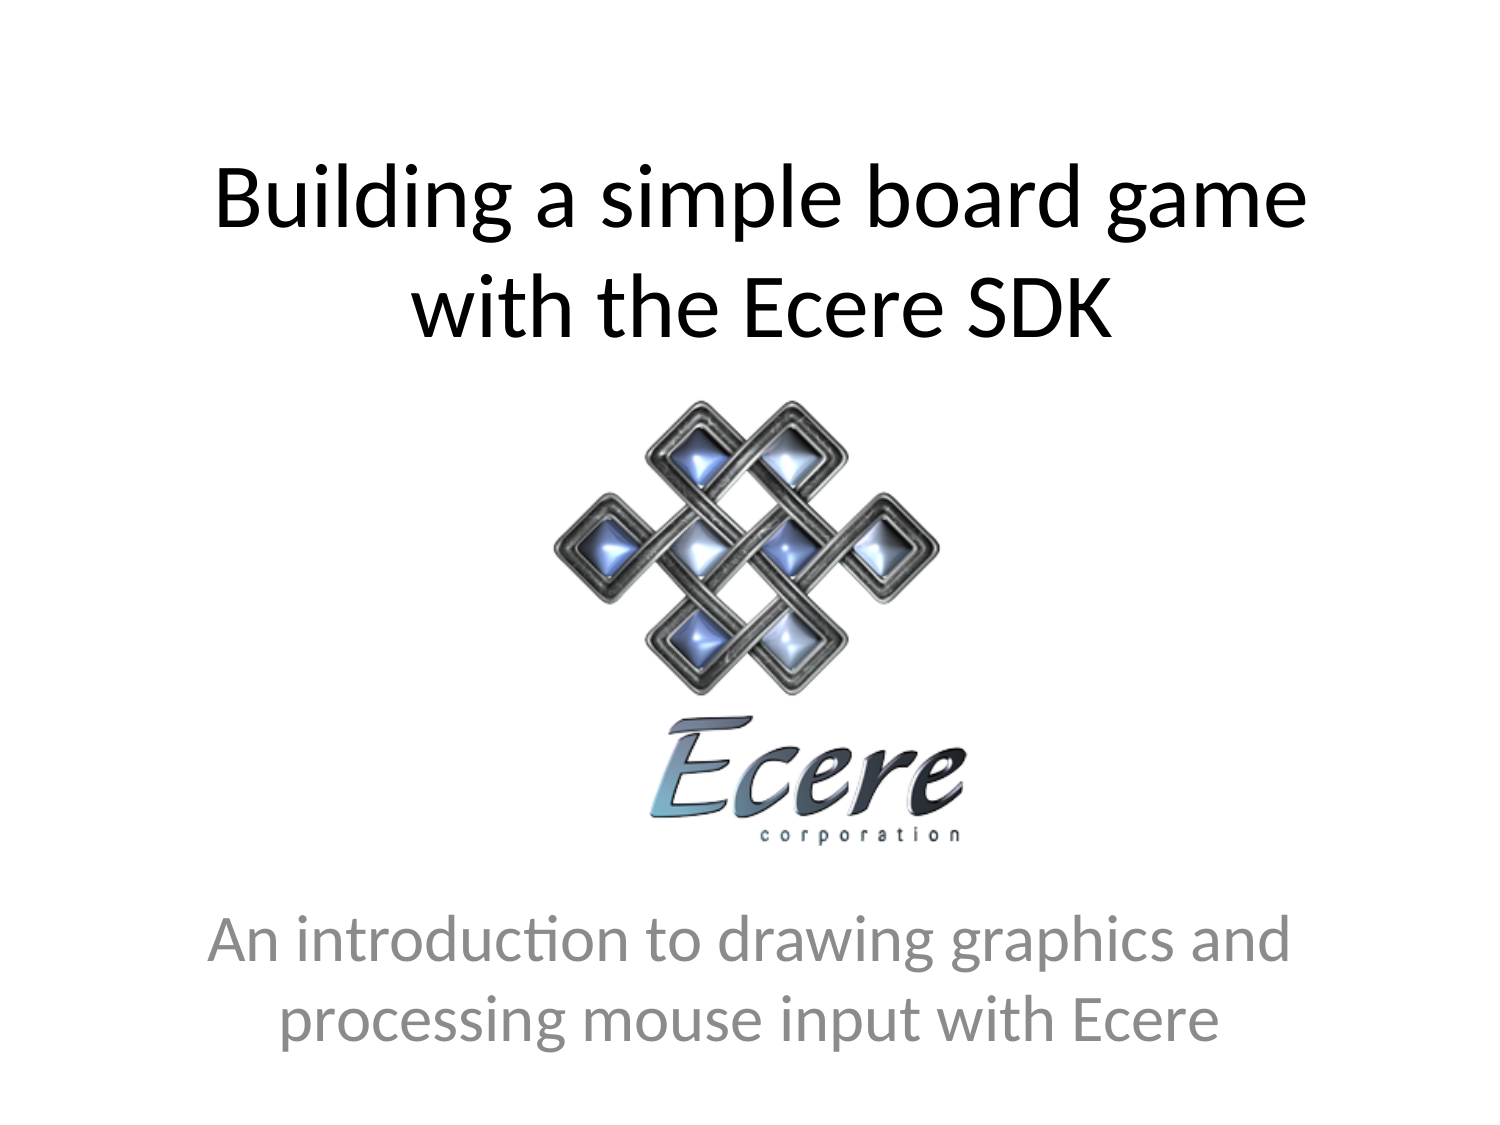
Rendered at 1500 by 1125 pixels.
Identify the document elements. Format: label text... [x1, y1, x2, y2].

title Building a simple board game with the Ecere SDK [125, 125, 1400, 367]
picture [537, 387, 971, 857]
subtitle An introduction to drawing graphics and processing mouse input with Ecere [174, 887, 1325, 1125]
